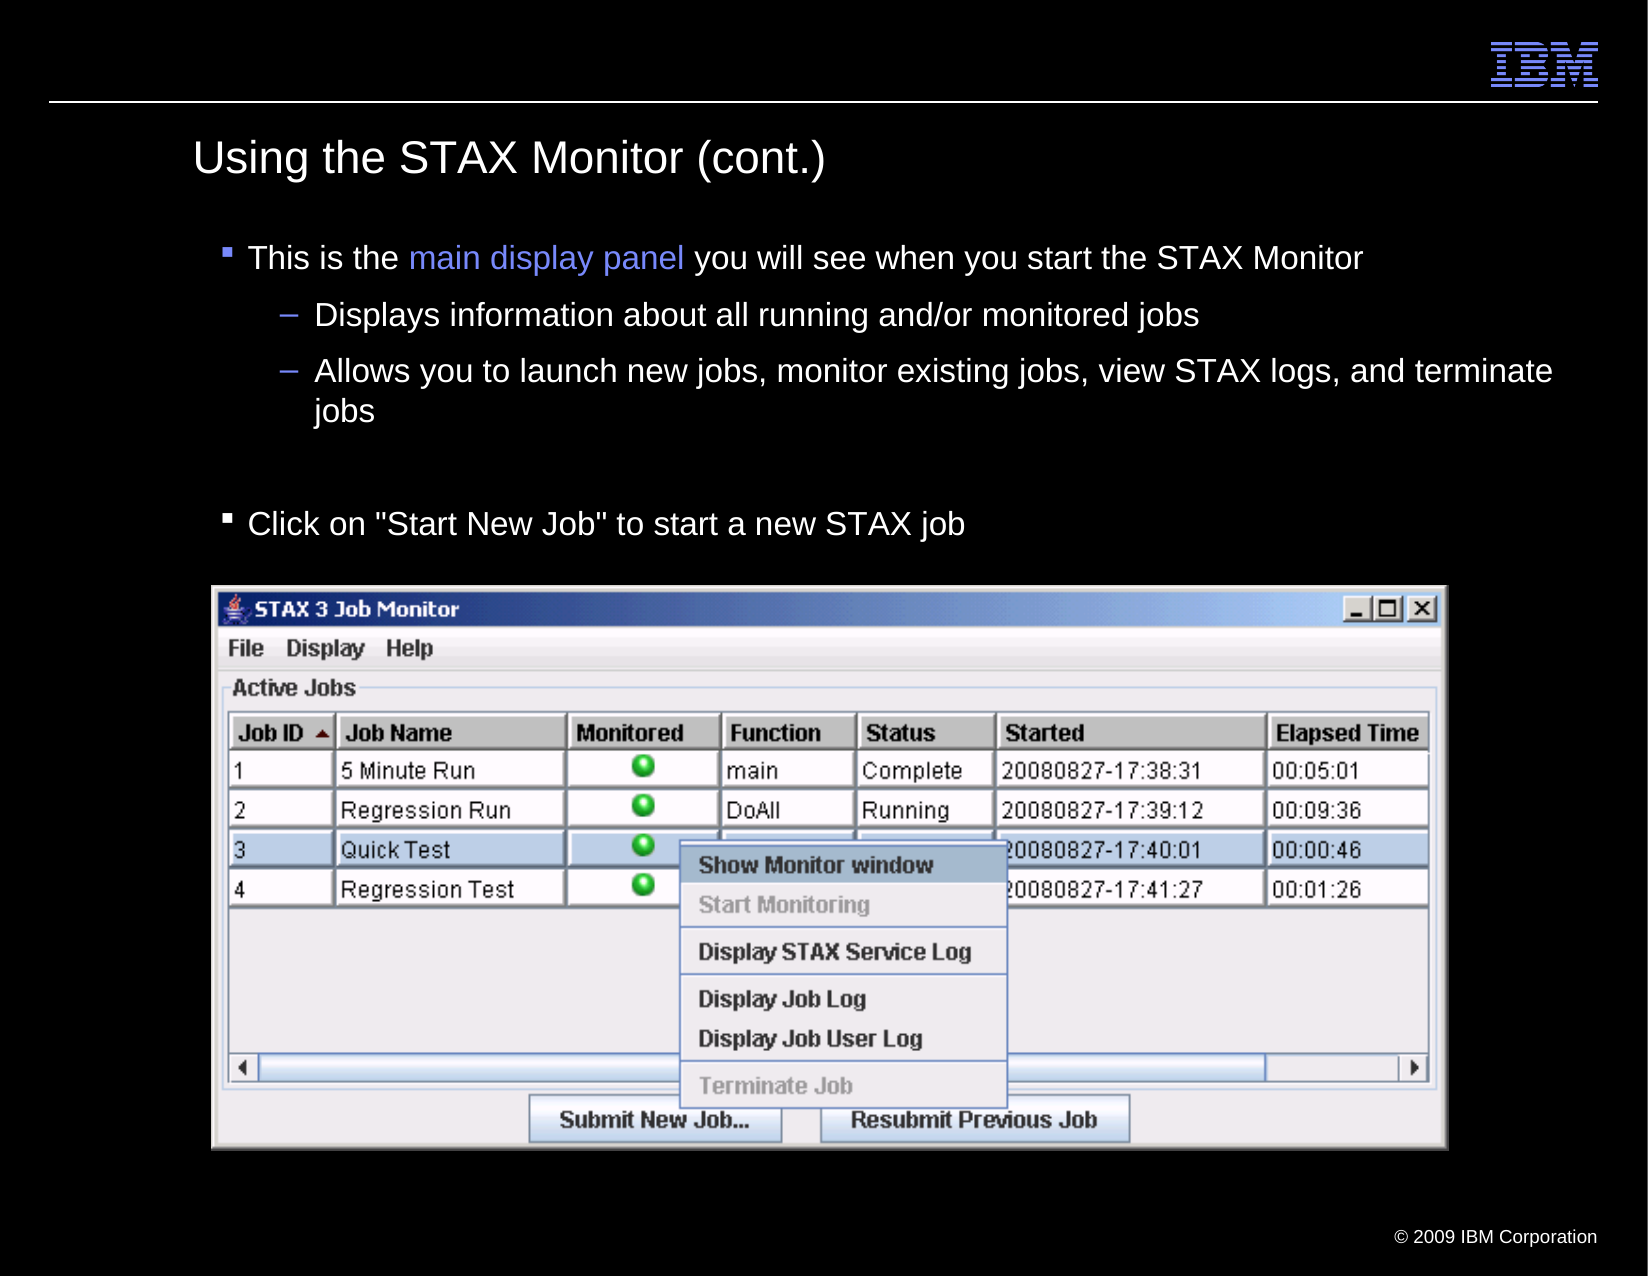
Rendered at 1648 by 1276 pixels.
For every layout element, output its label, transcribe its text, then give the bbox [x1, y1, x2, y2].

picture [1491, 42, 1598, 87]
title Using the STAX Monitor (cont.) [175, 125, 1648, 219]
picture [211, 585, 1449, 1151]
text_box This is the main display panel you will see when you start the STAX Monitor Displays information about all running and/or monitored jobs Allows you to launch new jobs, monitor existing jobs, view STAX logs, and terminate jobs Click on "Start New Job" to start a new STAX job [219, 236, 1570, 543]
